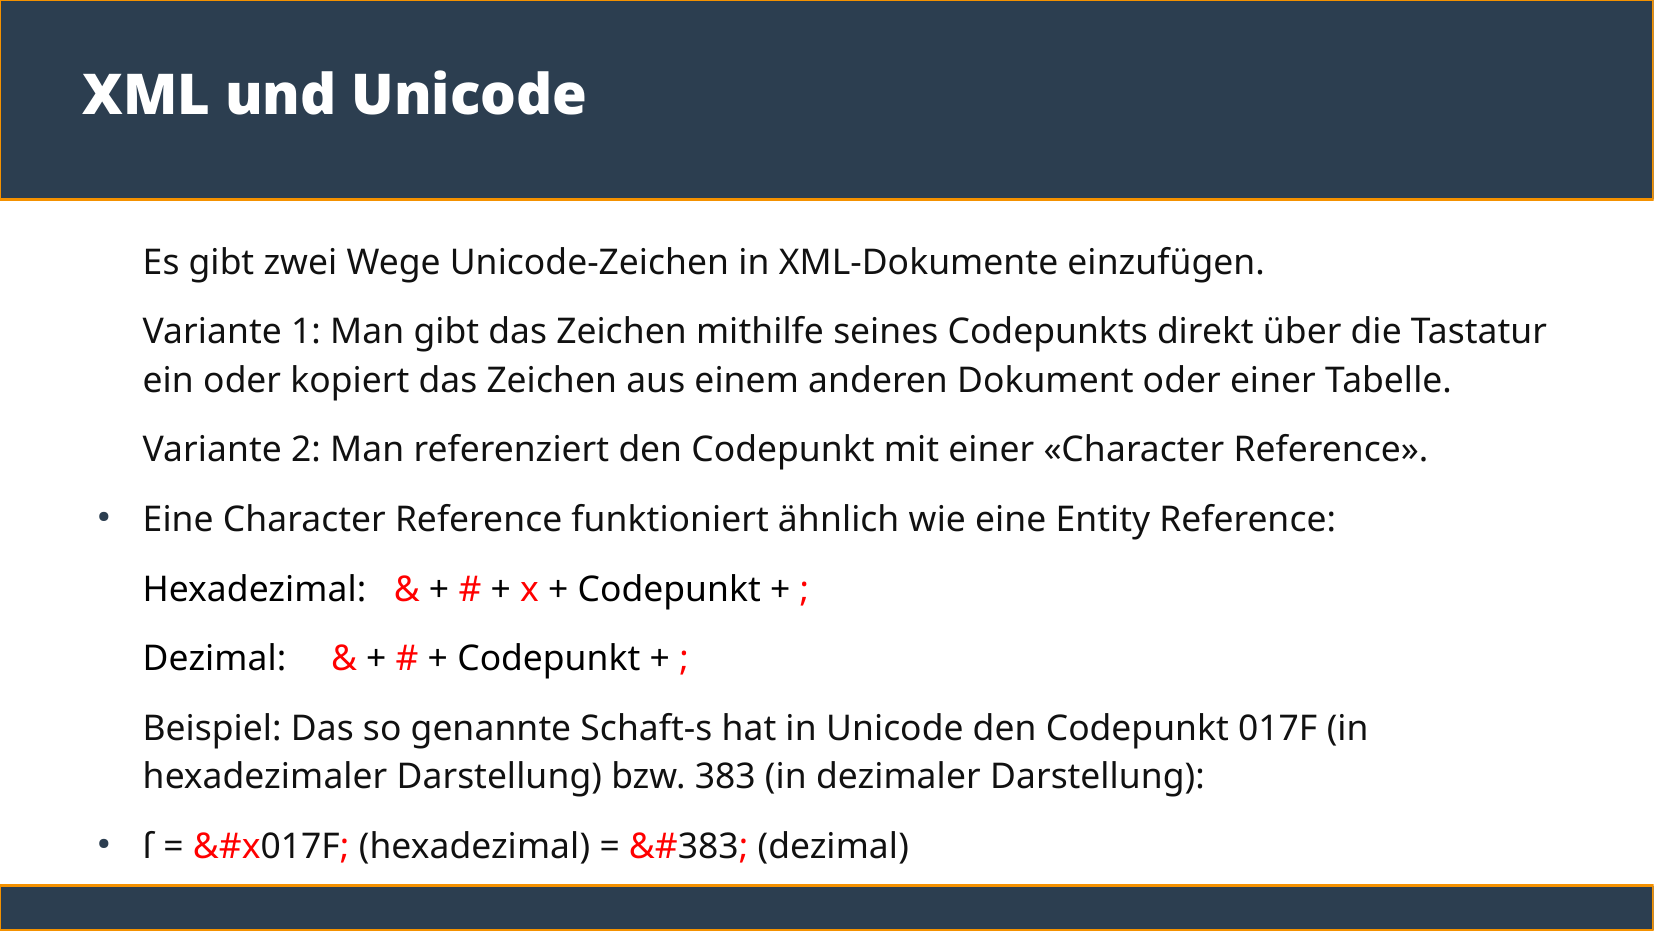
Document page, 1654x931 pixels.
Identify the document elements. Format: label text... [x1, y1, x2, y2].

title XML und Unicode [82, 14, 1571, 171]
list Es gibt zwei Wege Unicode-Zeichen in XML-Dokumente einzufügen. Variante 1: Man gibt das Zeichen mithilfe seines Codepunkts direkt über die Tastatur ein oder kopiert das Zeichen aus einem anderen Dokument oder einer Tabelle. Variante 2: Man referenziert den Codepunkt mit einer «Character Reference». Eine Character Reference funktioniert ähnlich wie eine Entity Reference: Hexadezimal: & + # + x + Codepunkt + ; Dezimal: & + # + Codepunkt + ; Beispiel: Das so genannte Schaft-s hat in Unicode den Codepunkt 017F (in hexadezimaler Darstellung) bzw. 383 (in dezimaler Darstellung): ſ = &#x017F; (hexadezimal) = &#383; (dezimal) [82, 236, 1563, 886]
